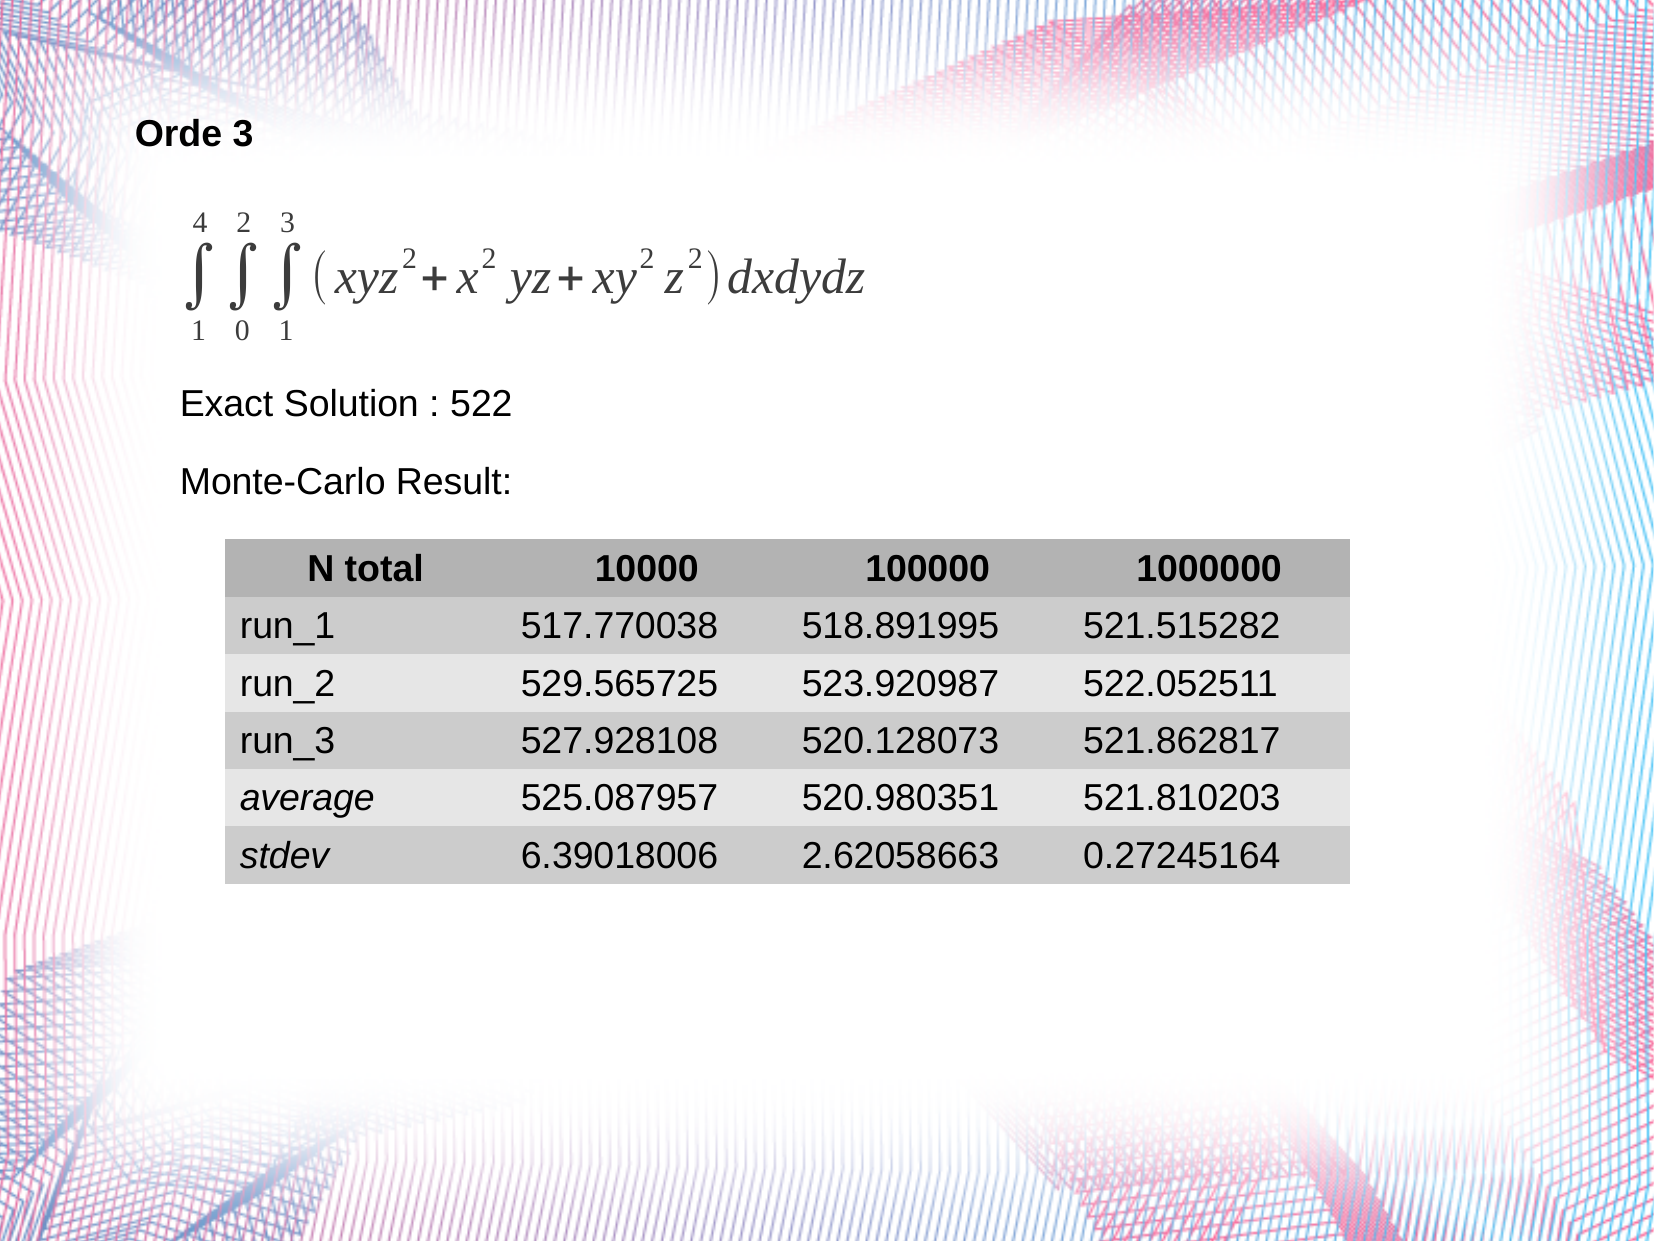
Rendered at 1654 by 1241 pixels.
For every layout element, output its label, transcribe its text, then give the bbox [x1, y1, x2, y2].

table_cell 527.928108 [506, 712, 787, 769]
text_box Exact Solution : 522 [165, 375, 676, 432]
table_cell 521.515282 [1068, 597, 1350, 654]
table_cell 2.62058663 [787, 826, 1068, 884]
table_cell 525.087957 [506, 769, 787, 826]
table_cell 520.980351 [787, 769, 1068, 826]
table_cell stdev [225, 826, 506, 884]
table_cell run_2 [225, 654, 506, 712]
chart [172, 206, 875, 348]
picture [0, 0, 1654, 1241]
table_cell 520.128073 [787, 712, 1068, 769]
table_header 100000 [787, 539, 1068, 597]
table_cell 6.39018006 [506, 826, 787, 884]
table_header N total [225, 539, 506, 597]
table_cell 521.862817 [1068, 712, 1350, 769]
table_cell 518.891995 [787, 597, 1068, 654]
text_box Orde 3 [120, 105, 736, 162]
table_cell 517.770038 [506, 597, 787, 654]
table_cell 521.810203 [1068, 769, 1350, 826]
table_cell 522.052511 [1068, 654, 1350, 712]
chart [768, 590, 887, 650]
table_cell 529.565725 [506, 654, 787, 712]
table_cell run_3 [225, 712, 506, 769]
table_header 10000 [506, 539, 787, 597]
table_header 1000000 [1068, 539, 1350, 597]
table_cell run_1 [225, 597, 506, 654]
table_cell average [225, 769, 506, 826]
table_cell 0.27245164 [1068, 826, 1350, 884]
table_cell 523.920987 [787, 654, 1068, 712]
text_box Monte-Carlo Result: [165, 453, 736, 511]
